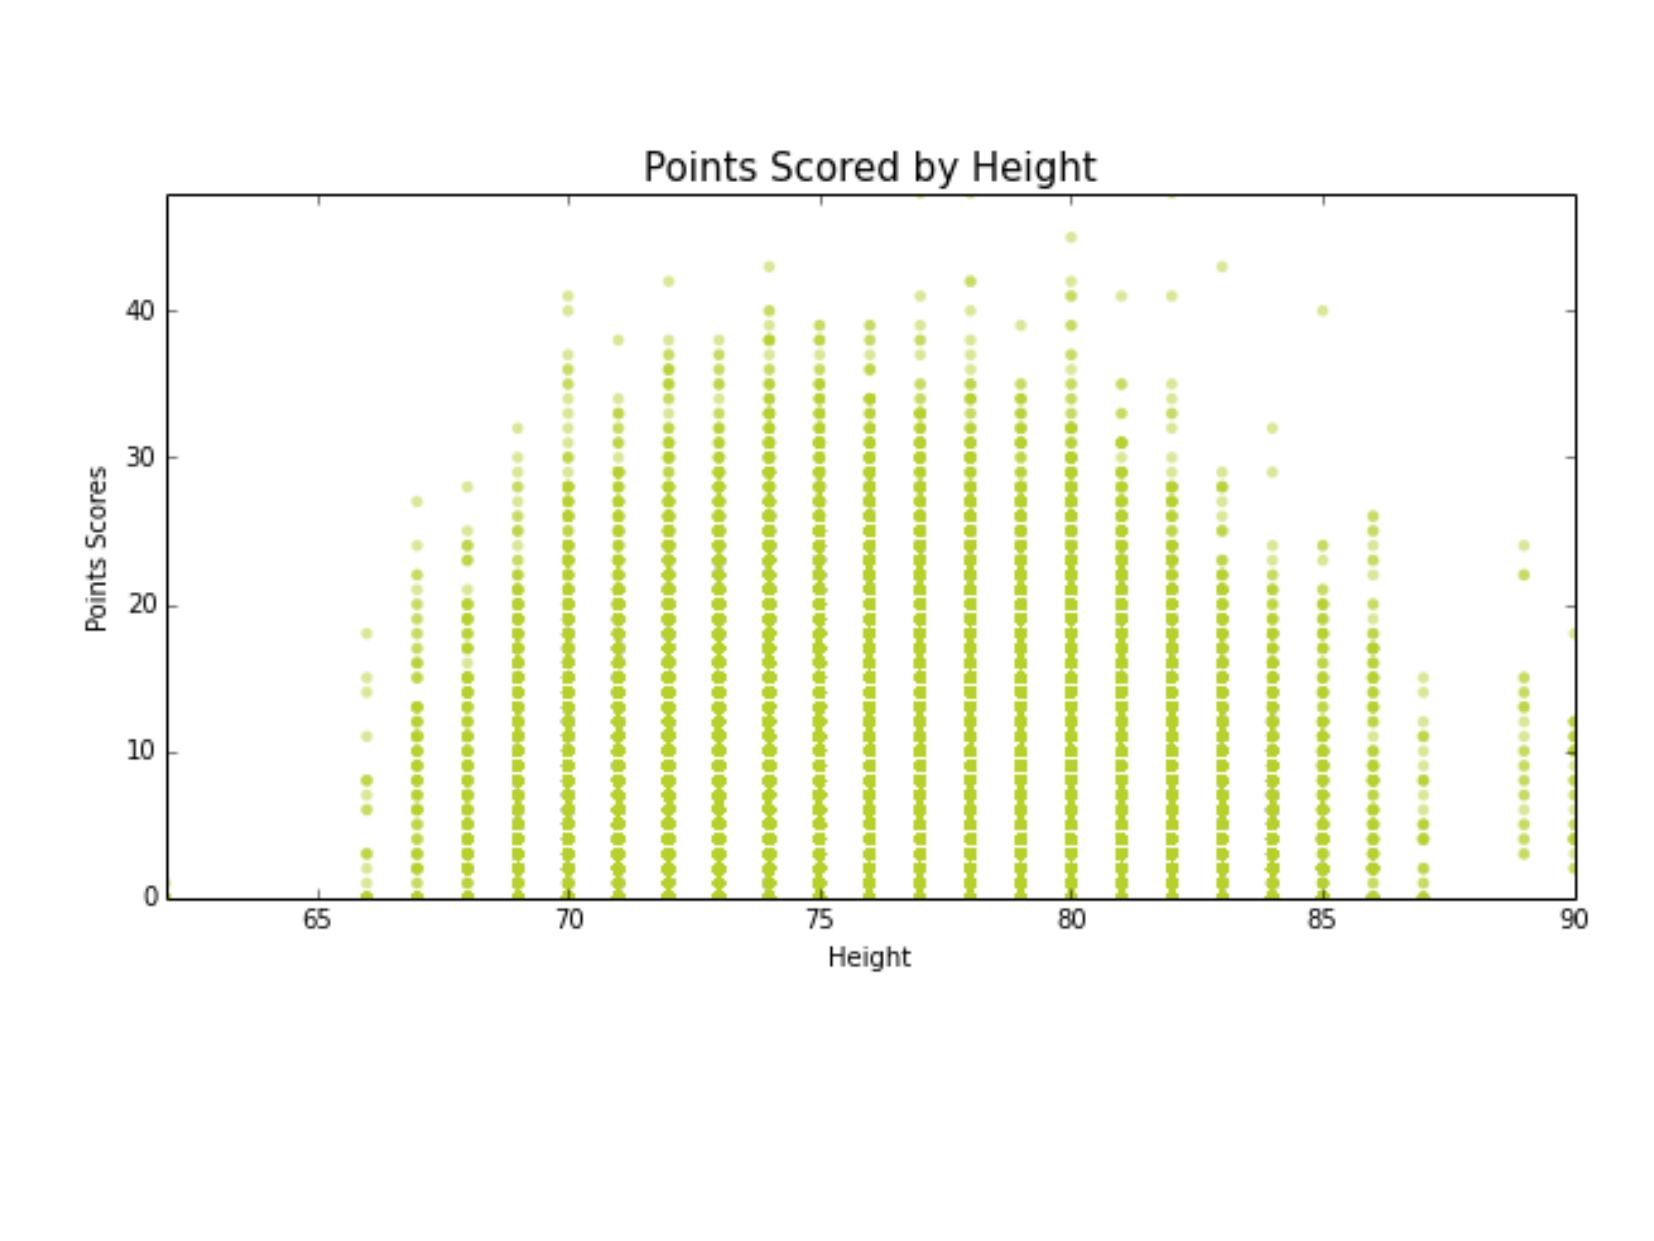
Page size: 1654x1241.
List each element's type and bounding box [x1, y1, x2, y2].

picture [71, 134, 1606, 991]
